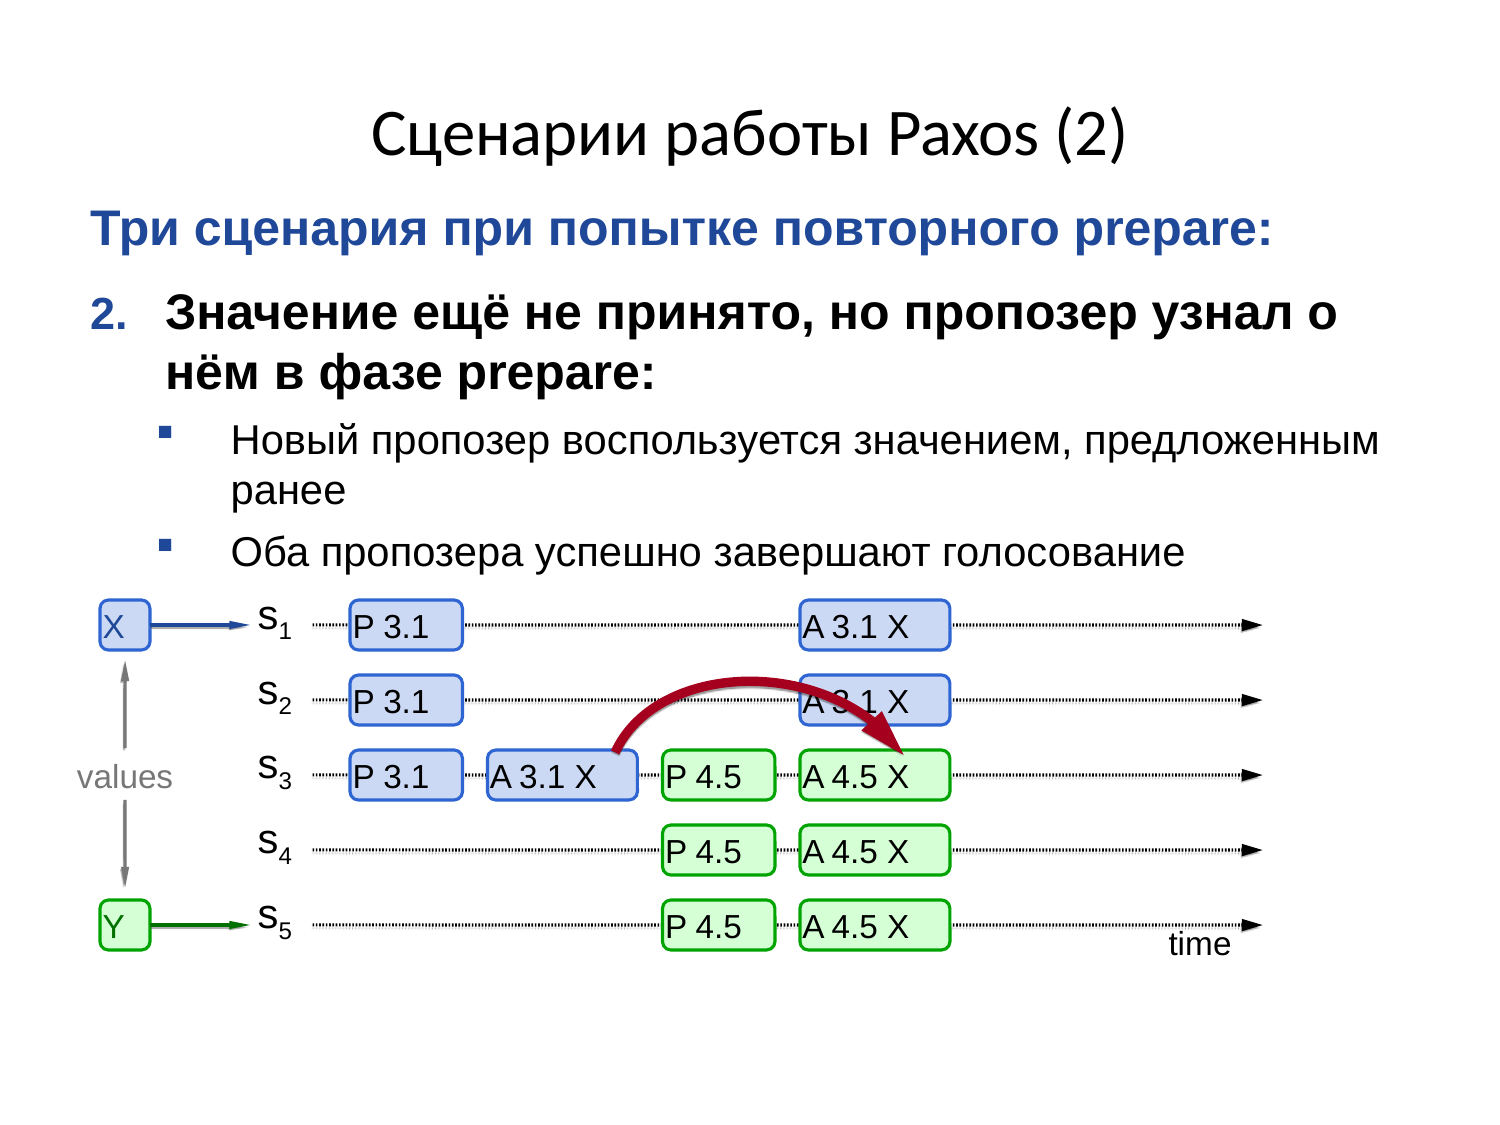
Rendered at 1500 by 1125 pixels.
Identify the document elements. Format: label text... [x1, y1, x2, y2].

list Три сценария при попытке повторного prepare: Значение ещё не принято, но пропозер узнал о нём в фазе prepare: Новый пропозер воспользуется значением, предложенным ранее Оба пропозера успешно завершают голосование [75, 187, 1463, 513]
text_box X [99, 600, 151, 651]
text_box s2 [237, 662, 313, 720]
text_box A 3.1 X [800, 675, 950, 725]
text_box A 4.5 X [799, 900, 950, 951]
text_box Y [99, 900, 151, 951]
text_box values [62, 754, 188, 795]
text_box A 4.5 X [799, 825, 950, 876]
text_box A 4.5 X [799, 750, 950, 801]
text_box A 3.1 X [487, 750, 638, 801]
text_box time [1149, 922, 1250, 963]
title Сценарии работы Paxos (2) [75, 45, 1426, 233]
text_box P 4.5 [662, 750, 775, 801]
text_box A 3.1 X [799, 600, 950, 651]
text_box s3 [237, 737, 313, 794]
text_box P 3.1 [350, 750, 463, 801]
text_box P 4.5 [662, 825, 775, 876]
text_box s4 [237, 812, 313, 869]
text_box P 3.1 [350, 675, 463, 726]
text_box s1 [237, 587, 313, 645]
text_box P 4.5 [662, 900, 775, 951]
text_box P 3.1 [350, 600, 463, 651]
text_box A 3.1 X [799, 696, 864, 726]
text_box s5 [237, 887, 313, 944]
